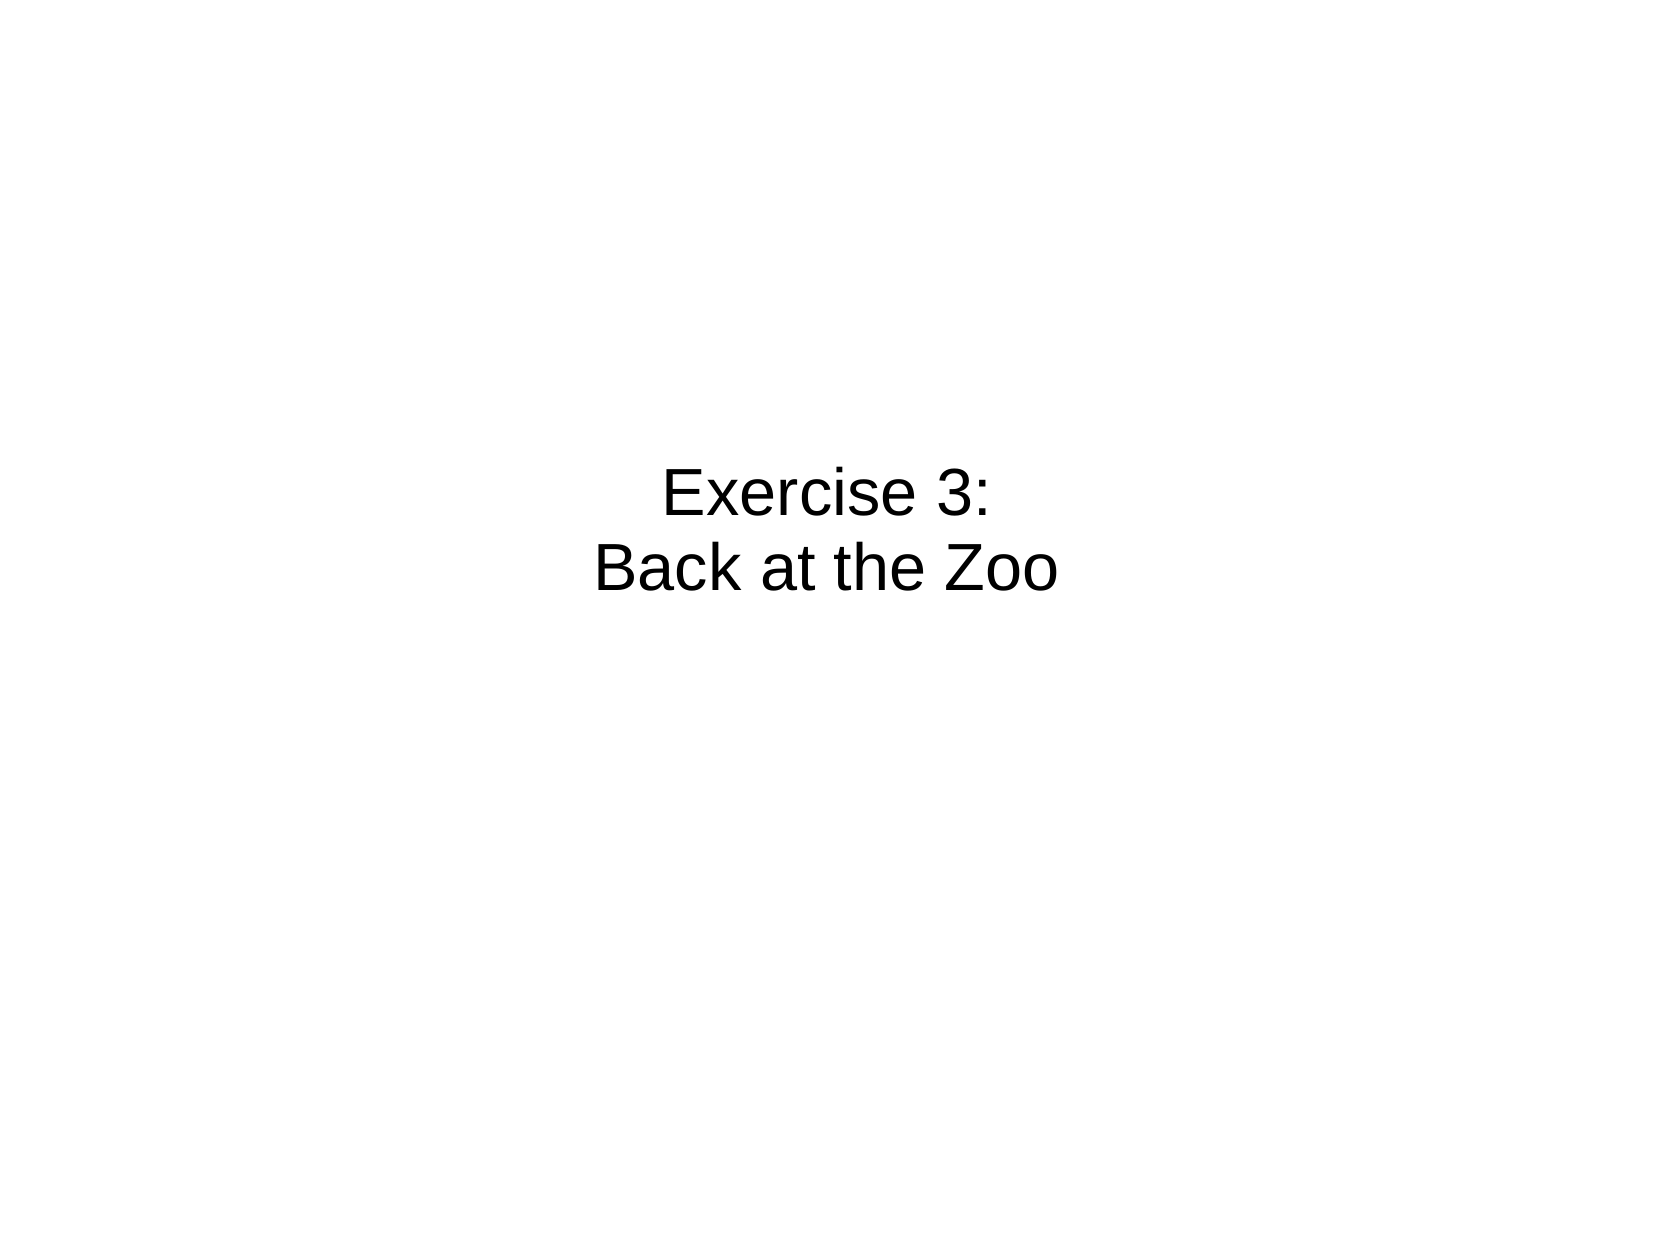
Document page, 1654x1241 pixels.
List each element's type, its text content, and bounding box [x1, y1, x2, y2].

subtitle Exercise 3: Back at the Zoo [82, 49, 1571, 1010]
